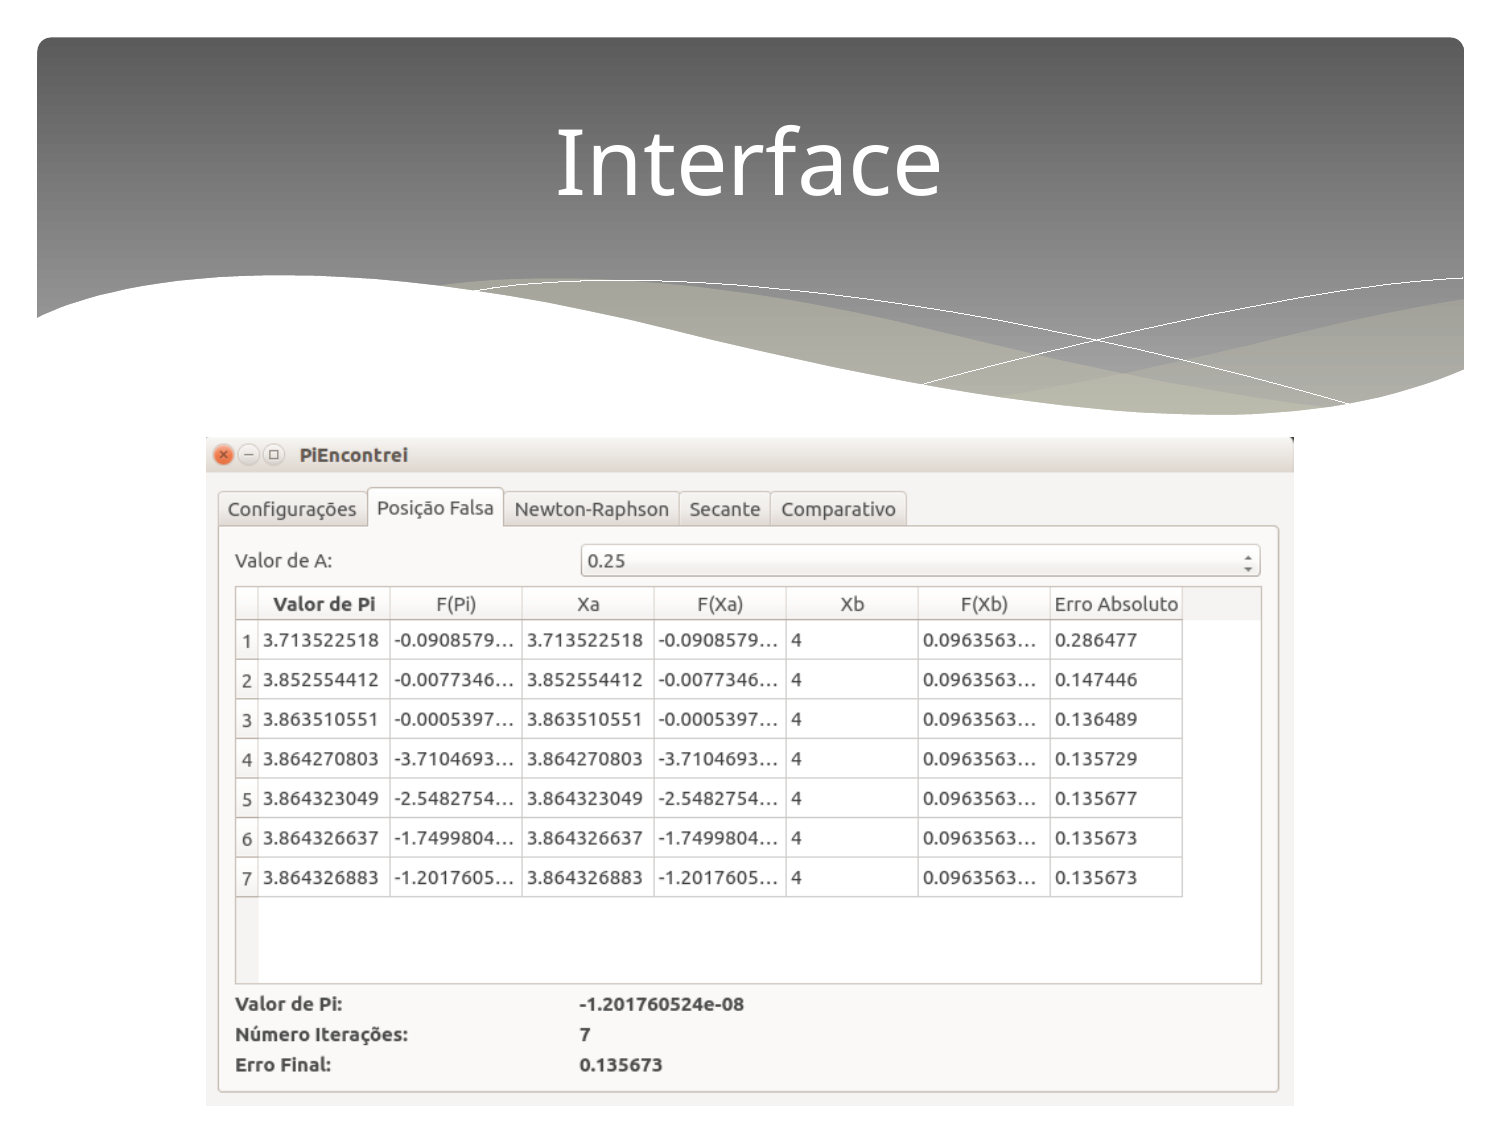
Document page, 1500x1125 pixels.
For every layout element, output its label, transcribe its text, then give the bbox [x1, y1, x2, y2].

picture [206, 437, 1294, 1106]
title Interface [75, 55, 1425, 261]
